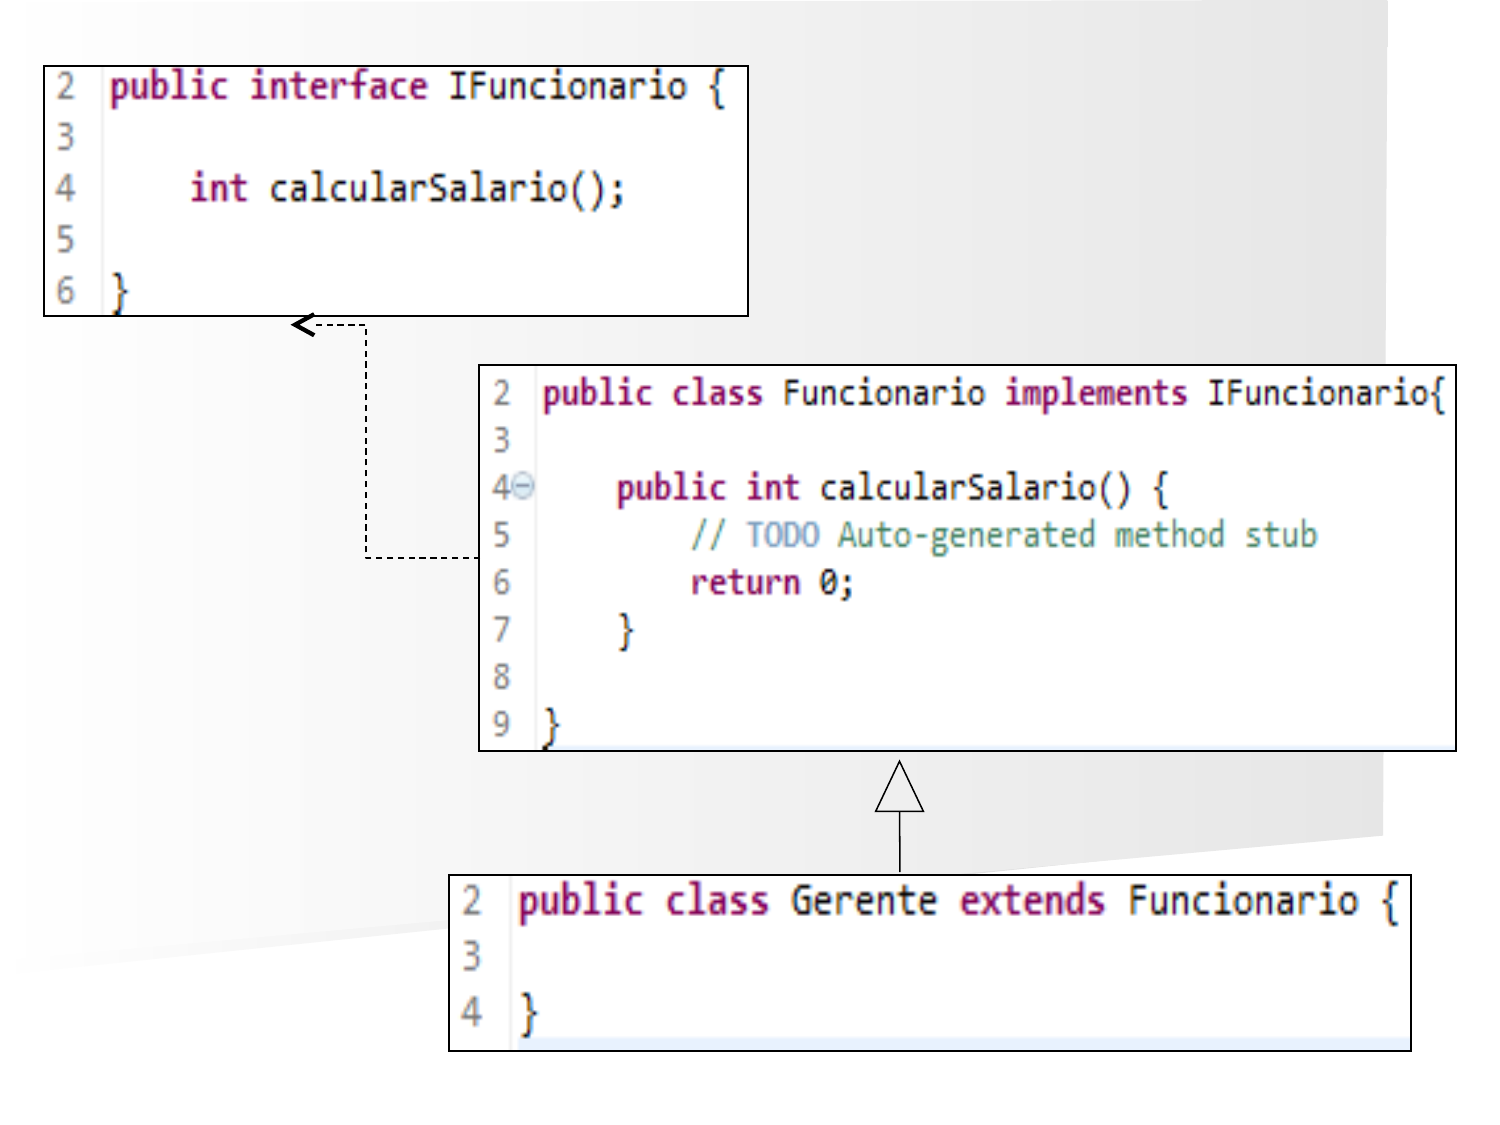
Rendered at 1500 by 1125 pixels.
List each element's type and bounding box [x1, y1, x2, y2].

picture [45, 66, 748, 315]
picture [480, 365, 1456, 751]
picture [450, 875, 1411, 1051]
